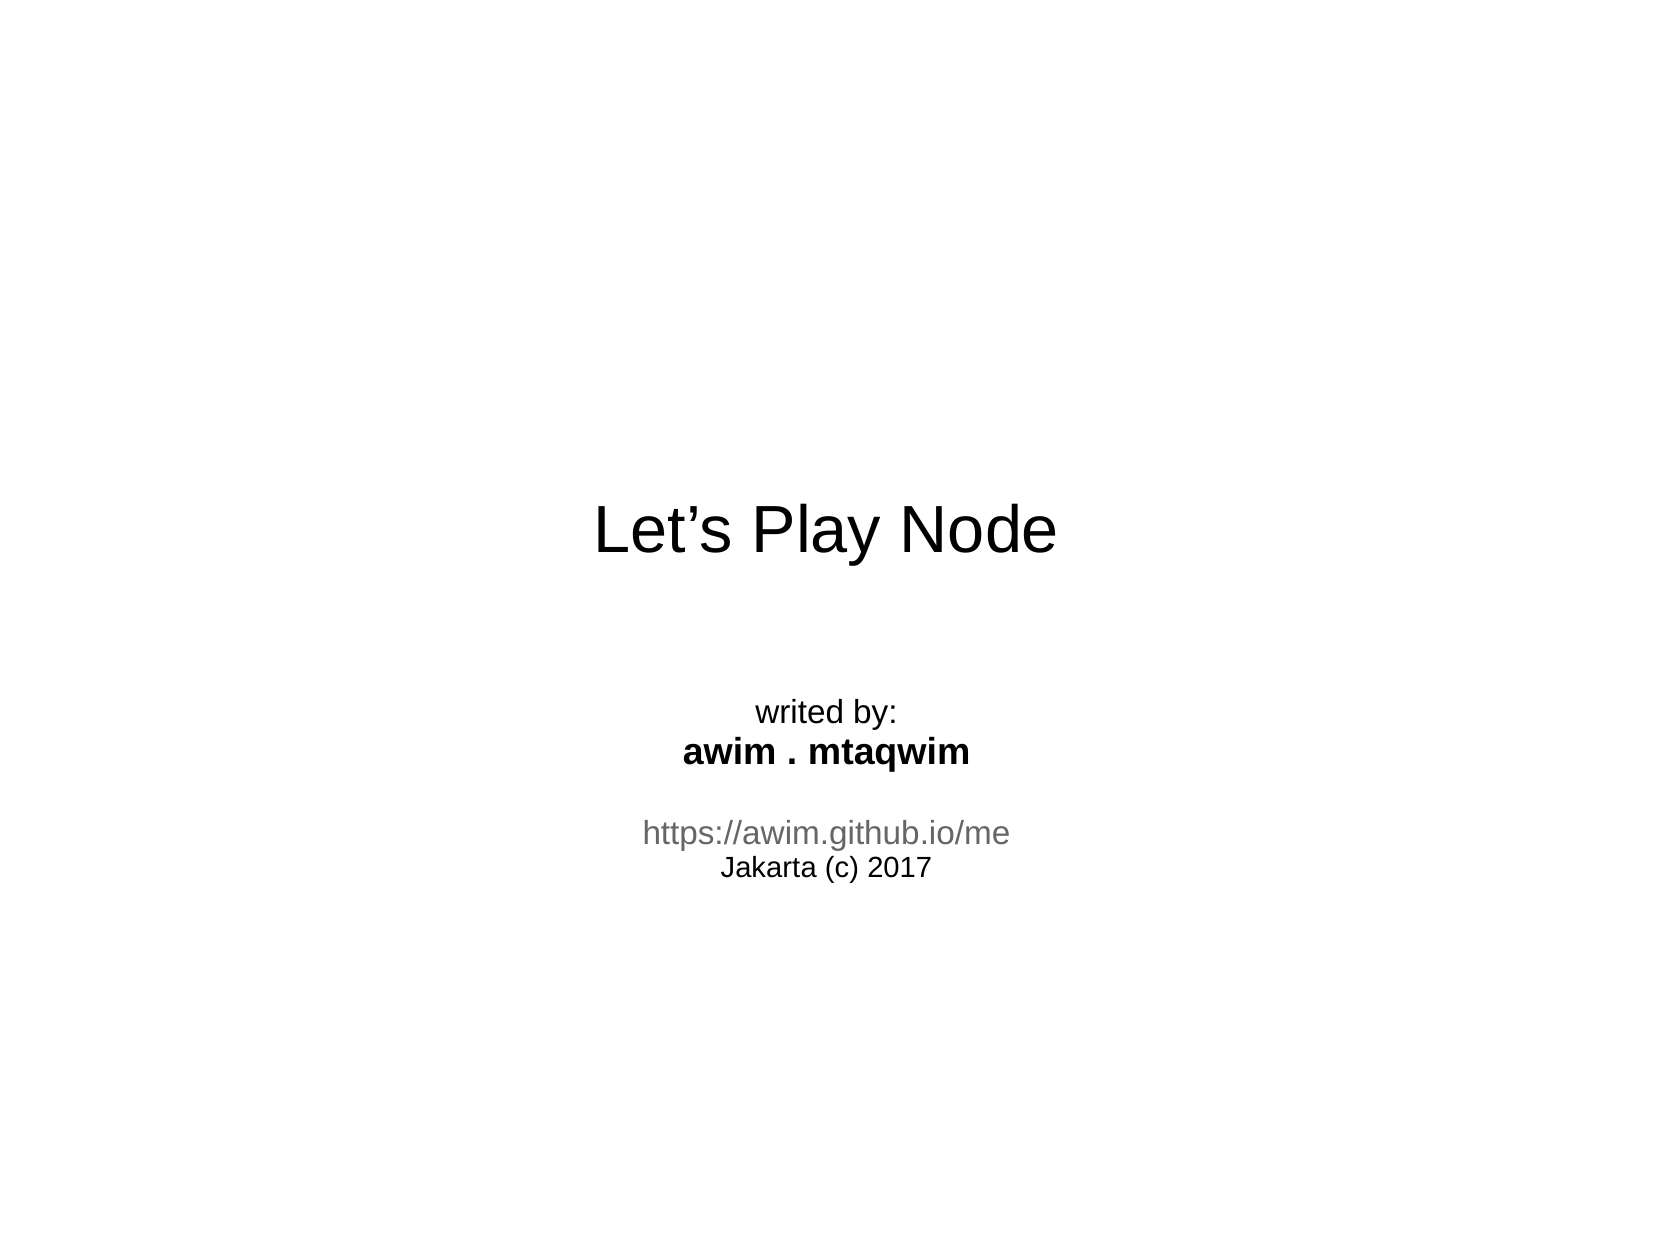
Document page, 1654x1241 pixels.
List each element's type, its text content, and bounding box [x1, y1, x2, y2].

subtitle Let’s Play Node [82, 49, 1571, 1010]
text_box writed by: awim . mtaqwim https://awim.github.io/me Jakarta (c) 2017 [627, 685, 1026, 892]
